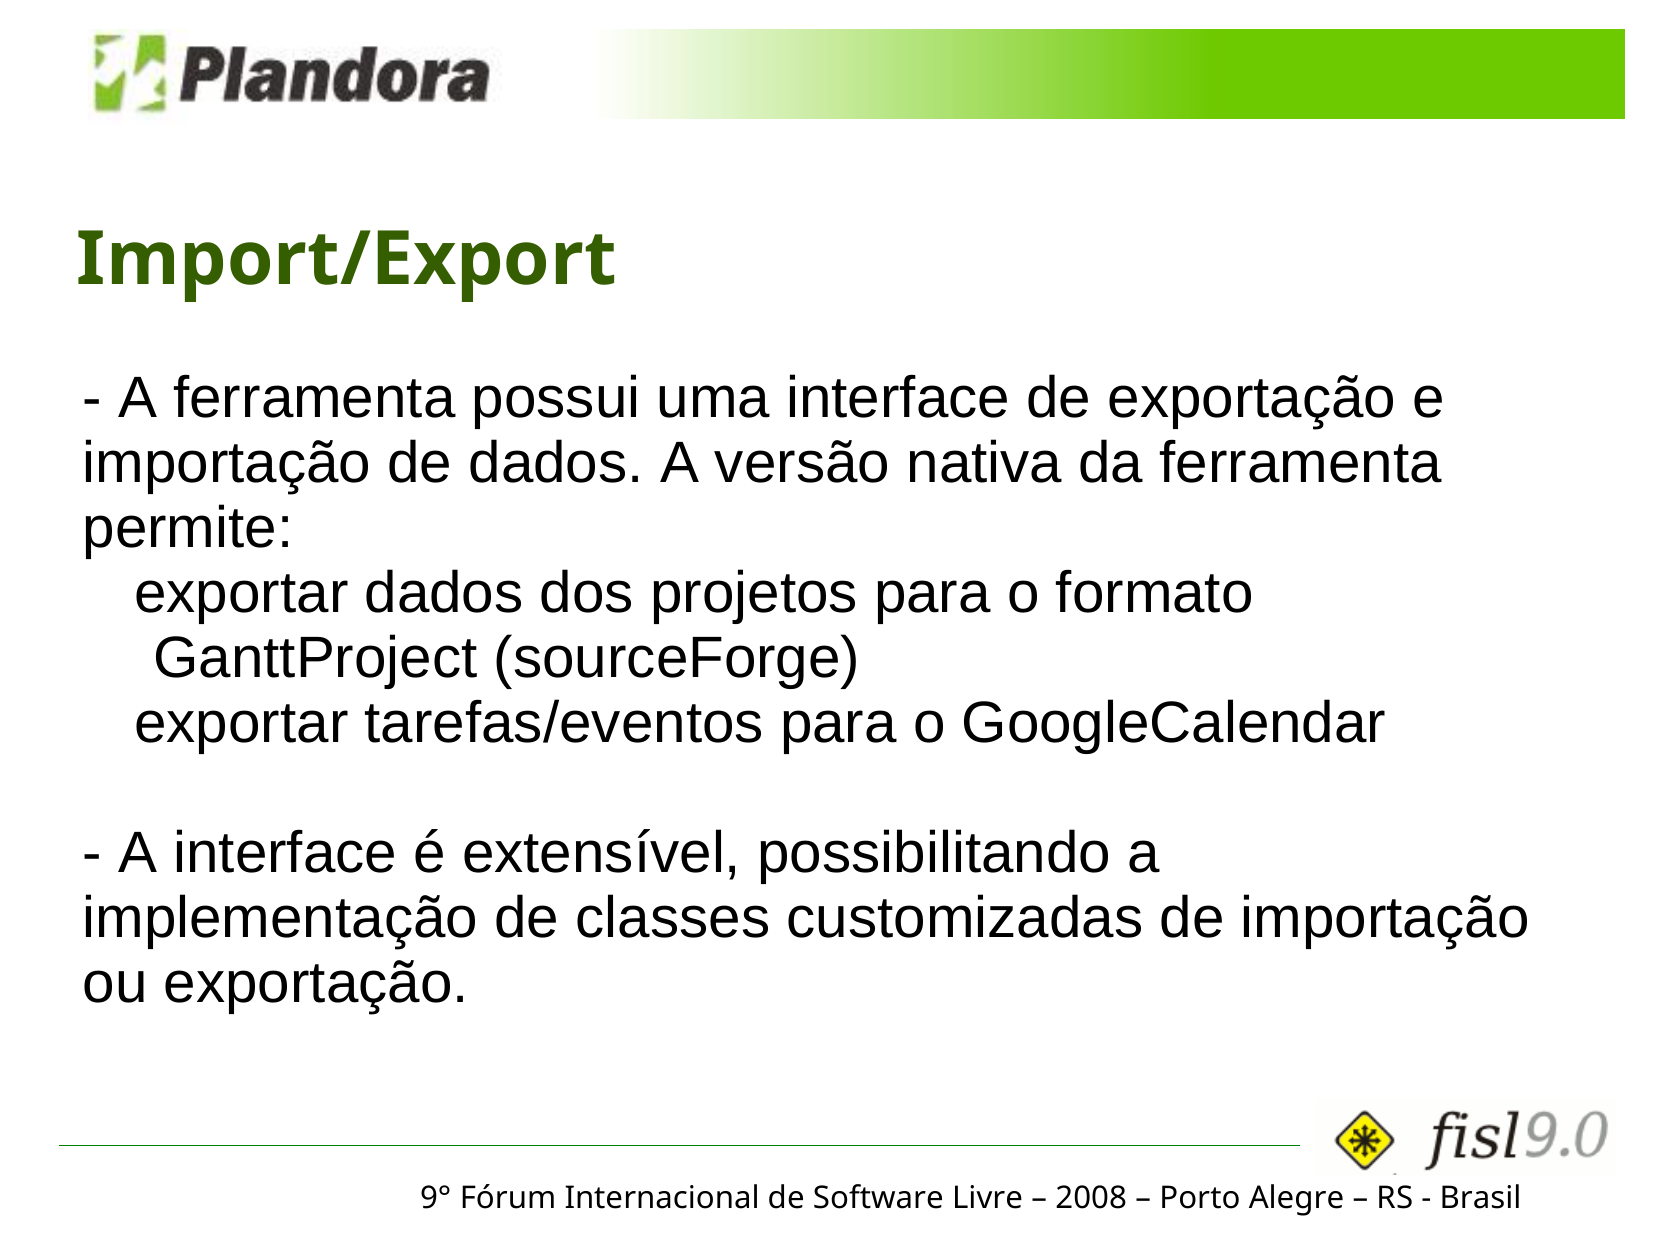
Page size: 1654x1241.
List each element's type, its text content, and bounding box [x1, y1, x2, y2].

picture [1316, 1098, 1616, 1175]
picture [88, 29, 1625, 125]
subtitle - A ferramenta possui uma interface de exportação e importação de dados. A versão nativa da ferramenta permite: exportar dados dos projetos para o formato GanttProject (sourceForge) exportar tarefas/eventos para o GoogleCalendar - A interface é extensível, possibilitando a implementação de classes customizadas de importação ou exportação. [82, 366, 1536, 1089]
title Import/Export [76, 156, 1536, 355]
